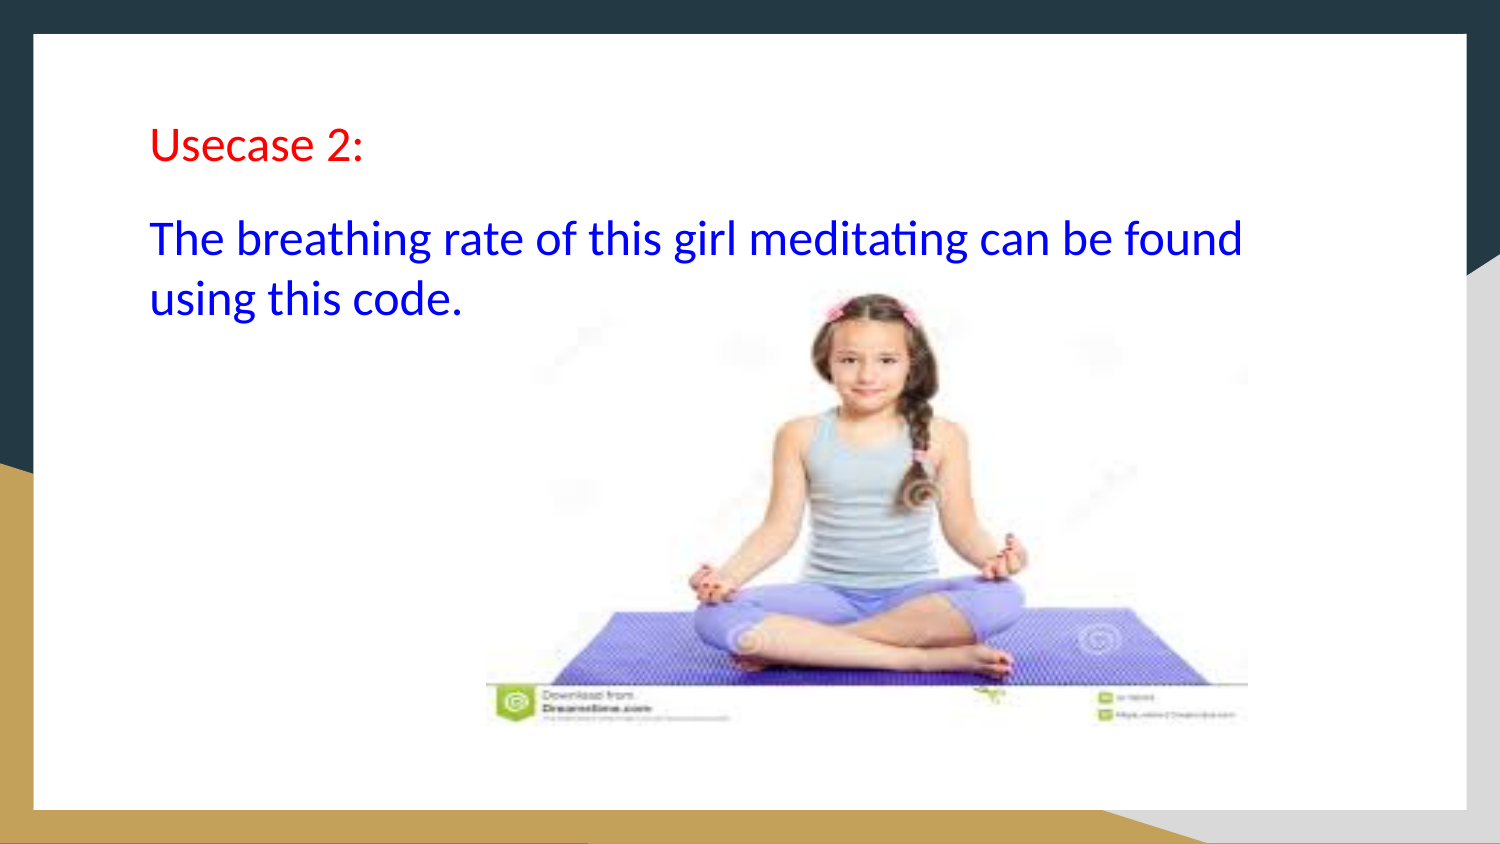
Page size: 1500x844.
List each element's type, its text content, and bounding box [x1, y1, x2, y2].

picture [486, 271, 1248, 729]
list Usecase 2: The breathing rate of this girl meditating can be found using this code. [134, 96, 1366, 729]
